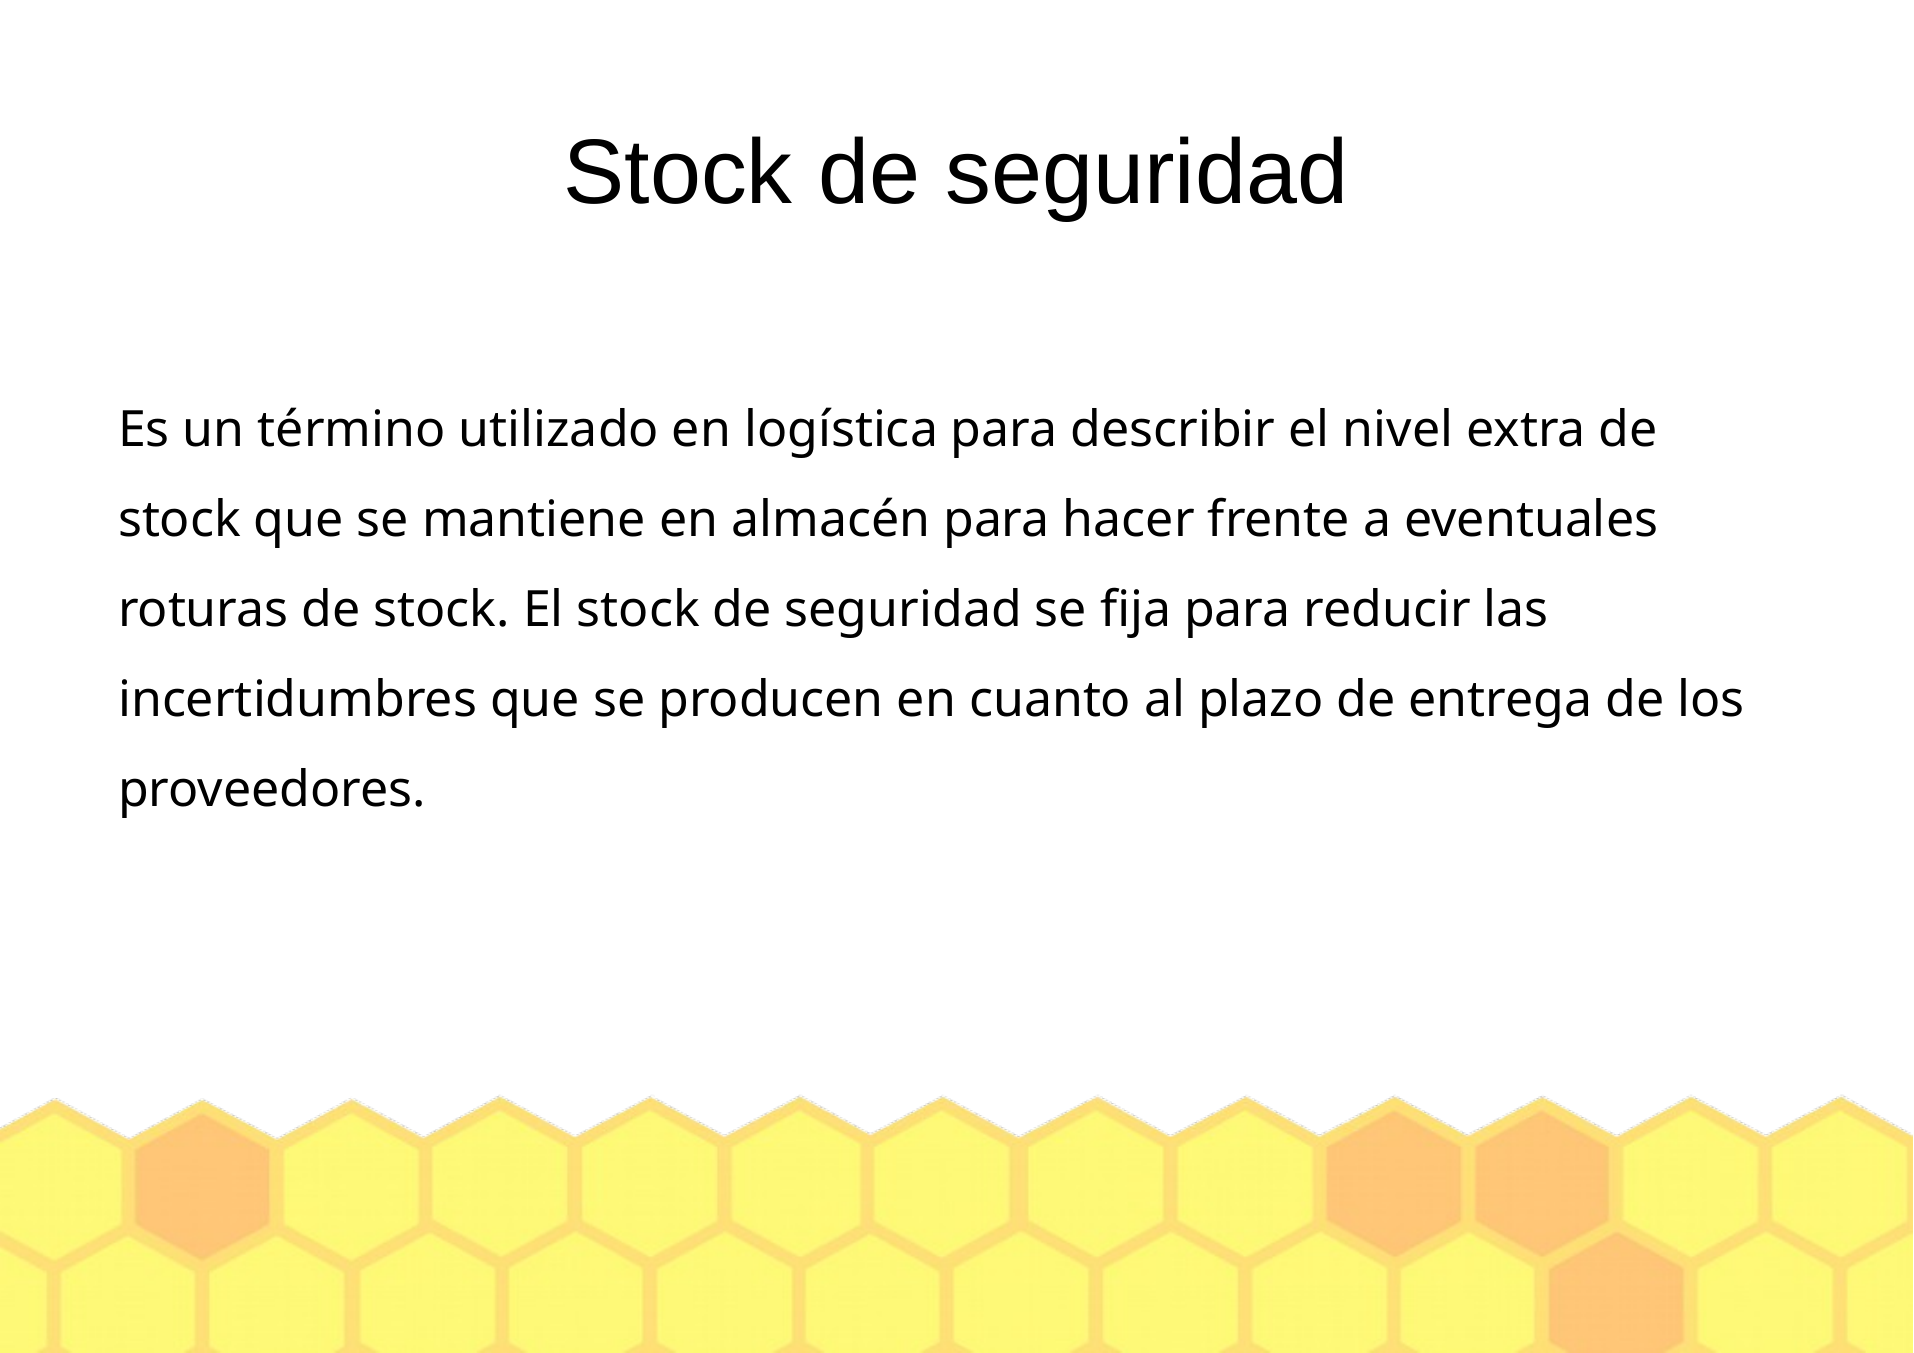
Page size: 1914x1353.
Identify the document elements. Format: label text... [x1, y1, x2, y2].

list Es un término utilizado en logística para describir el nivel extra de stock que se mantiene en almacén para hacer frente a eventuales roturas de stock. El stock de seguridad se fija para reducir las incertidumbres que se producen en cuanto al plazo de entrega de los proveedores. [118, 366, 1749, 1052]
picture [0, 1092, 1913, 1353]
title Stock de seguridad [95, 53, 1818, 280]
